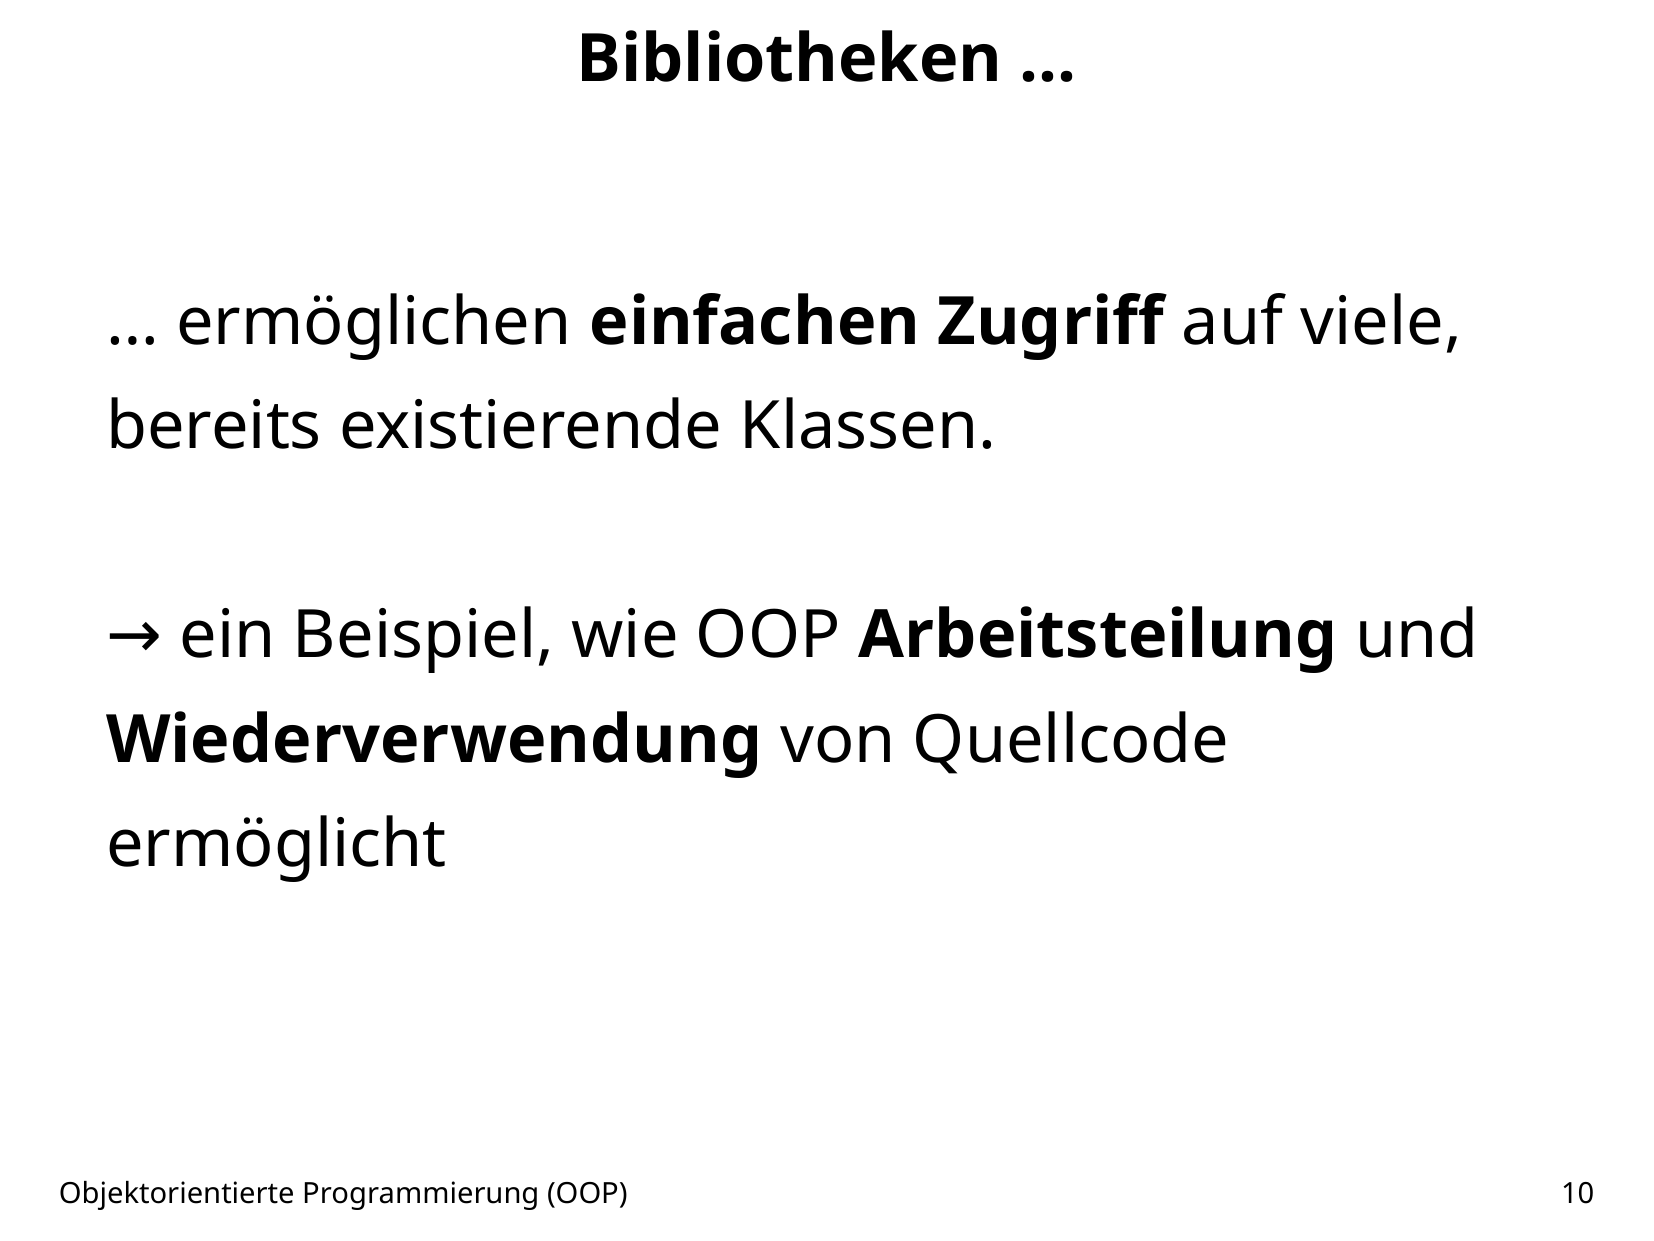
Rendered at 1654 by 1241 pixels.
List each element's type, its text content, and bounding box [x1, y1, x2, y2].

list … ermöglichen einfachen Zugriff auf viele, bereits existierende Klassen. → ein Beispiel, wie OOP Arbeitsteilung und Wiederverwendung von Quellcode ermöglicht [106, 259, 1536, 1158]
title Bibliotheken … [0, 5, 1654, 107]
